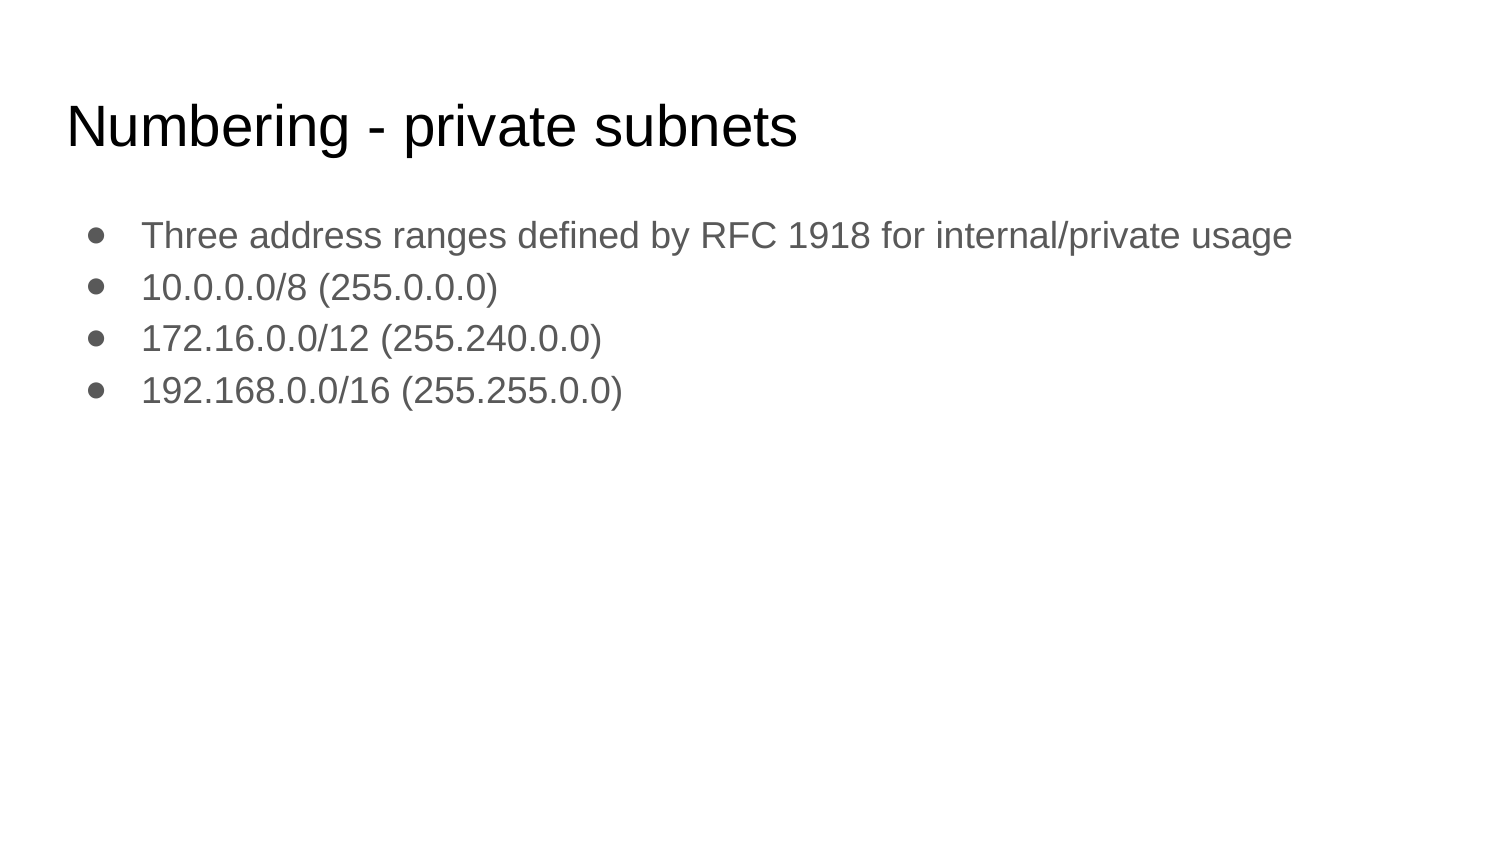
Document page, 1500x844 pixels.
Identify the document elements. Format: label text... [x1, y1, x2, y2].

title Numbering - private subnets [51, 72, 1449, 167]
list Three address ranges defined by RFC 1918 for internal/private usage 10.0.0.0/8 (255.0.0.0) 172.16.0.0/12 (255.240.0.0) 192.168.0.0/16 (255.255.0.0) [51, 189, 1449, 750]
